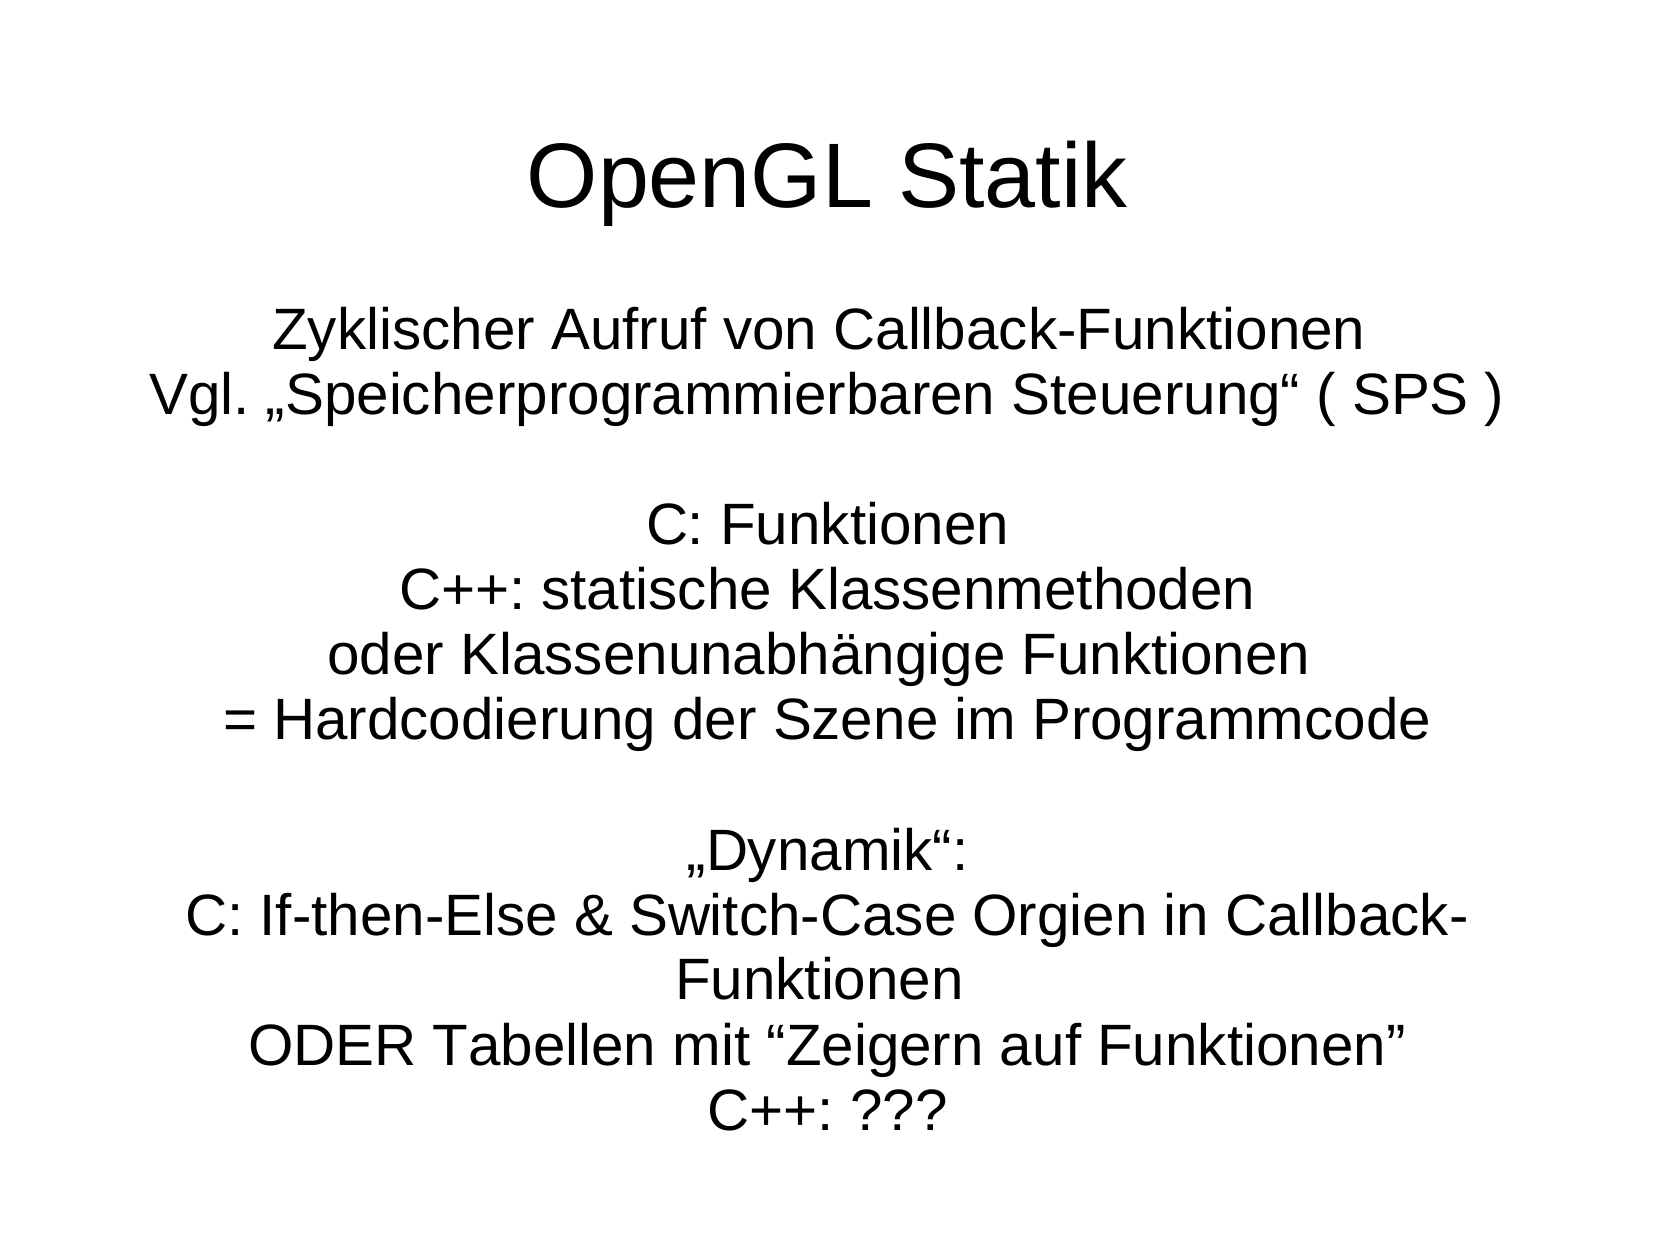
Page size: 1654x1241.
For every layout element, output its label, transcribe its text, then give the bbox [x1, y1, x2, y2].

title OpenGL Statik [121, 102, 1534, 250]
subtitle Zyklischer Aufruf von Callback-Funktionen Vgl. „Speicherprogrammierbaren Steuerung“ ( SPS ) C: Funktionen C++: statische Klassenmethoden oder Klassenunabhängige Funktionen = Hardcodierung der Szene im Programmcode „Dynamik“: C: If-then-Else & Switch-Case Orgien in Callback-Funktionen ODER Tabellen mit “Zeigern auf Funktionen” C++: ??? [121, 274, 1534, 1166]
